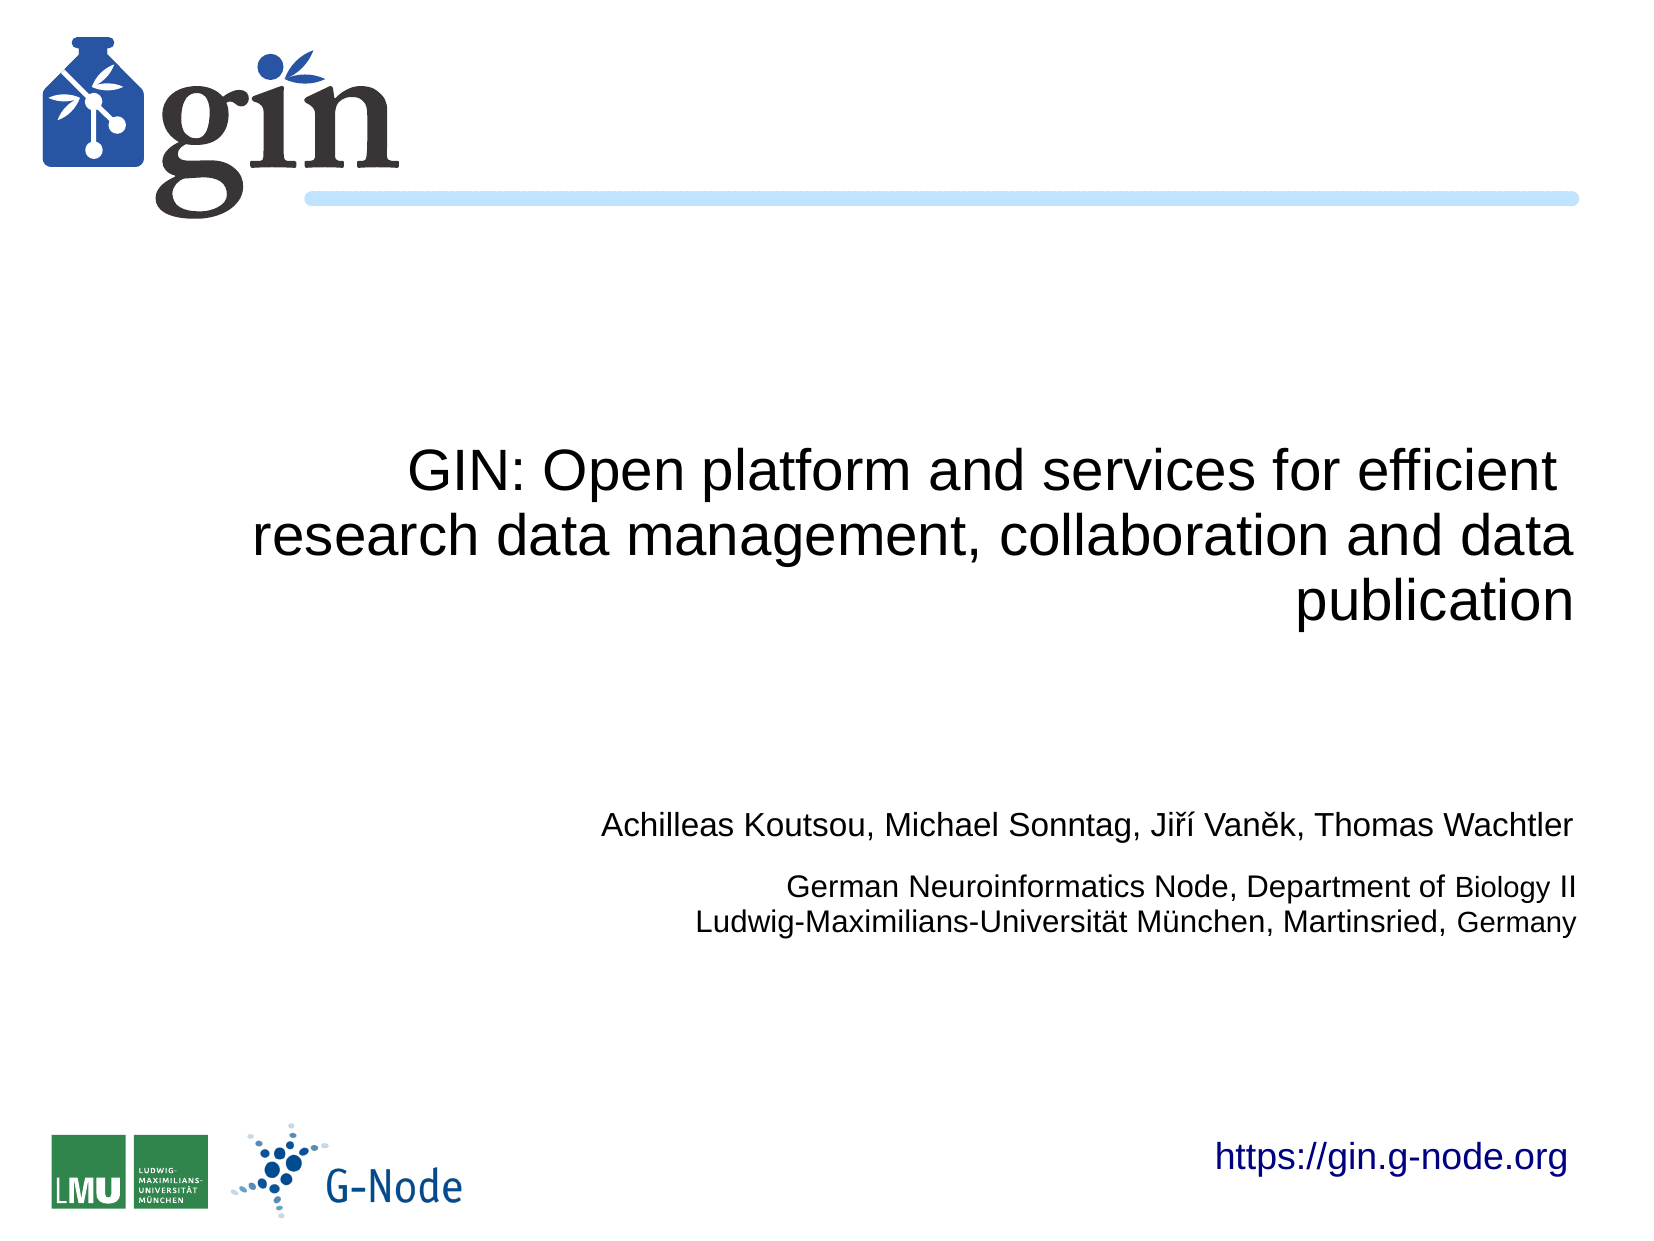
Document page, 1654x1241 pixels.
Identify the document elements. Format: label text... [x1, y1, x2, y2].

text_box German Neuroinformatics Node, Department of Biology II Ludwig-Maximilians-Universität München, Martinsried, Germany [75, 861, 1592, 961]
picture [33, 30, 409, 224]
text_box https://gin.g-node.org [1200, 1128, 1625, 1186]
text_box GIN: Open platform and services for efficient research data management, collaboration and data publication [30, 437, 1576, 634]
text_box Achilleas Koutsou, Michael Sonntag, Jiří Vaněk, Thomas Wachtler [570, 795, 1576, 856]
picture [230, 1123, 467, 1219]
